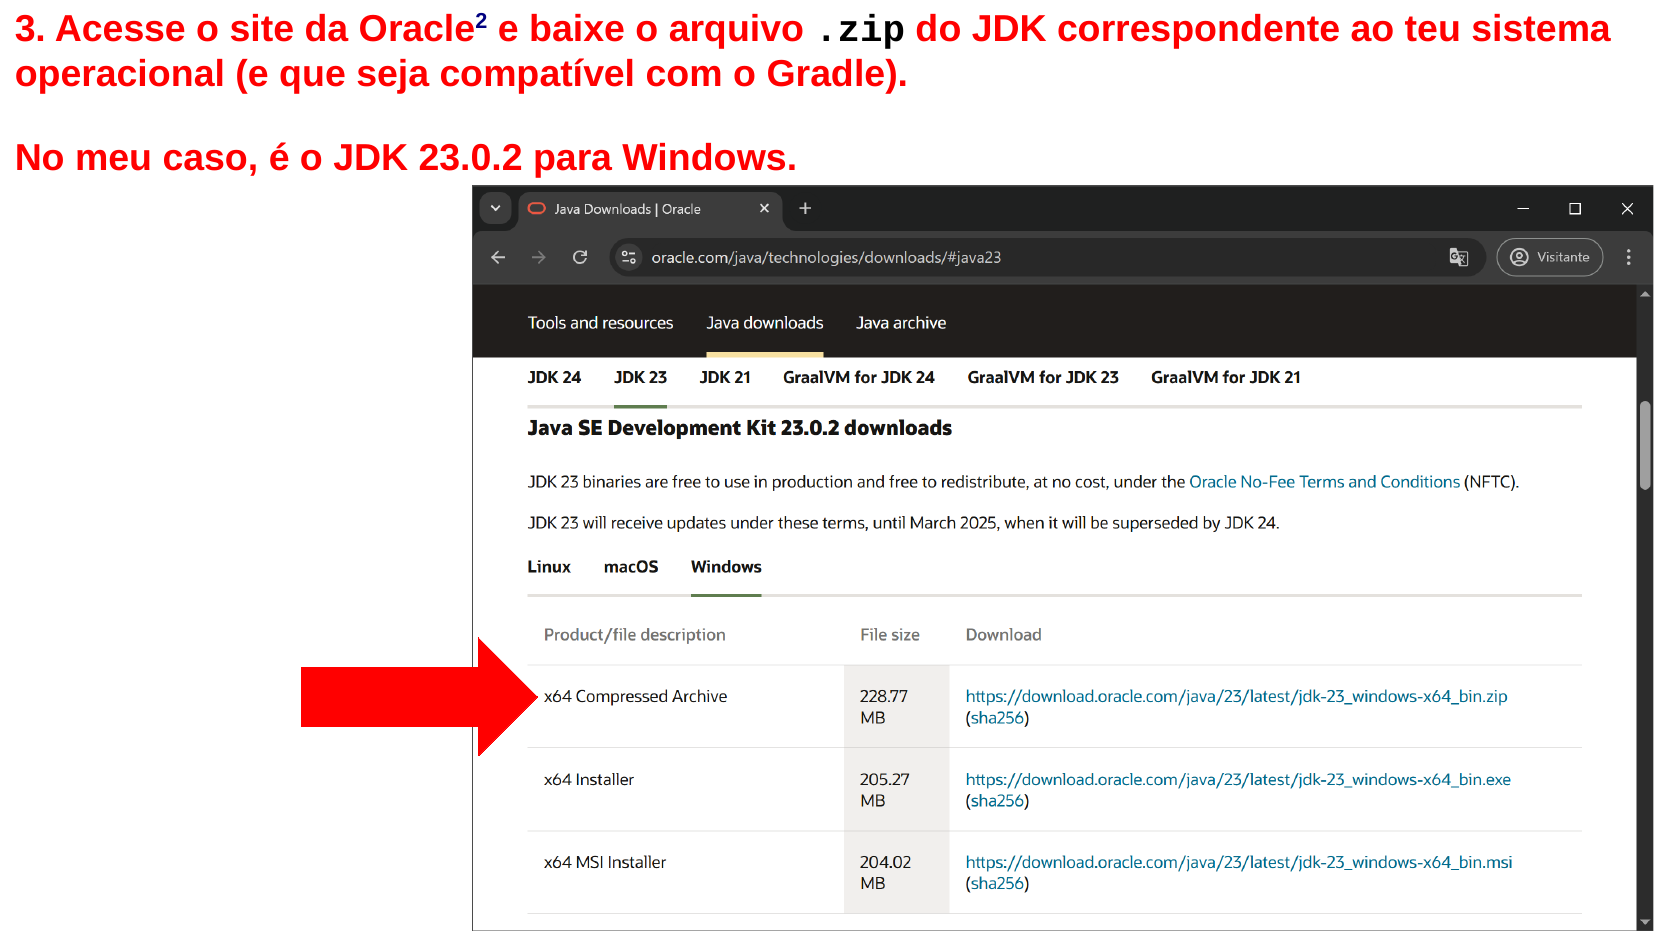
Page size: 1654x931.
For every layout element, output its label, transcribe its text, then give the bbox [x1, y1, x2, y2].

picture [472, 187, 1654, 931]
text_box 3. Acesse o site da Oracle2 e baixe o arquivo .zip do JDK correspondente ao teu sistema operacional (e que seja compatível com o Gradle). No meu caso, é o JDK 23.0.2 para Windows. [0, 0, 1654, 187]
text_box [301, 637, 538, 756]
